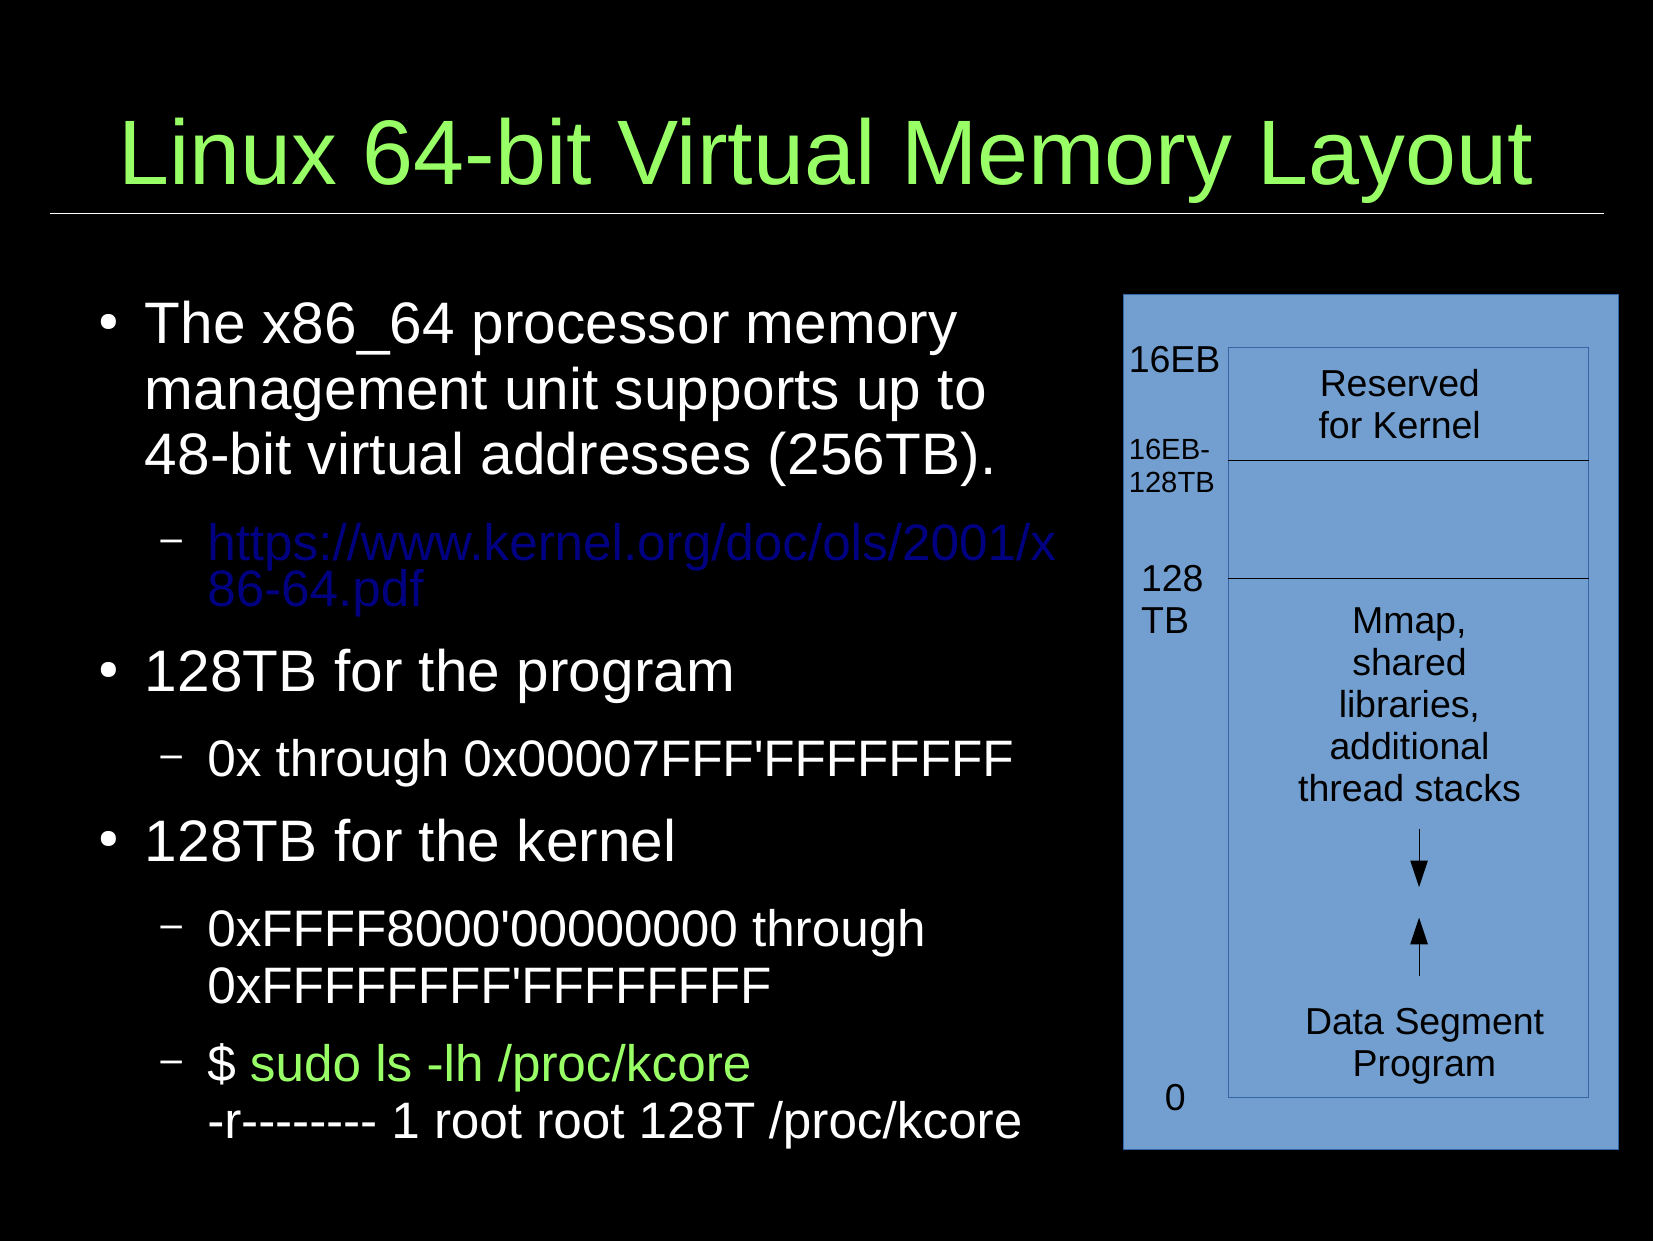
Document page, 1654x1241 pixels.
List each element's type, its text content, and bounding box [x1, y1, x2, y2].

text_box 16EB- 128TB [1114, 425, 1237, 567]
title Linux 64-bit Virtual Memory Layout [82, 49, 1571, 257]
text_box 128TB [1126, 567, 1232, 691]
text_box [1123, 294, 1619, 1150]
text_box 16EB [1114, 331, 1237, 425]
text_box Mmap, shared libraries, additional thread stacks [1279, 591, 1540, 859]
list The x86_64 processor memory management unit supports up to 48-bit virtual addresses (256TB). https://www.kernel.org/doc/ols/2001/x86-64.pdf 128TB for the program 0x through 0x00007FFF'FFFFFFFF 128TB for the kernel 0xFFFF8000'00000000 through 0xFFFFFFFF'FFFFFFFF $ sudo ls -lh /proc/kcore -r-------- 1 root root 128T /proc/kcore [82, 290, 1081, 1111]
text_box 0 [1150, 1069, 1226, 1127]
text_box Reserved for Kernel [1279, 355, 1520, 455]
text_box Data Segment Program [1274, 993, 1575, 1241]
